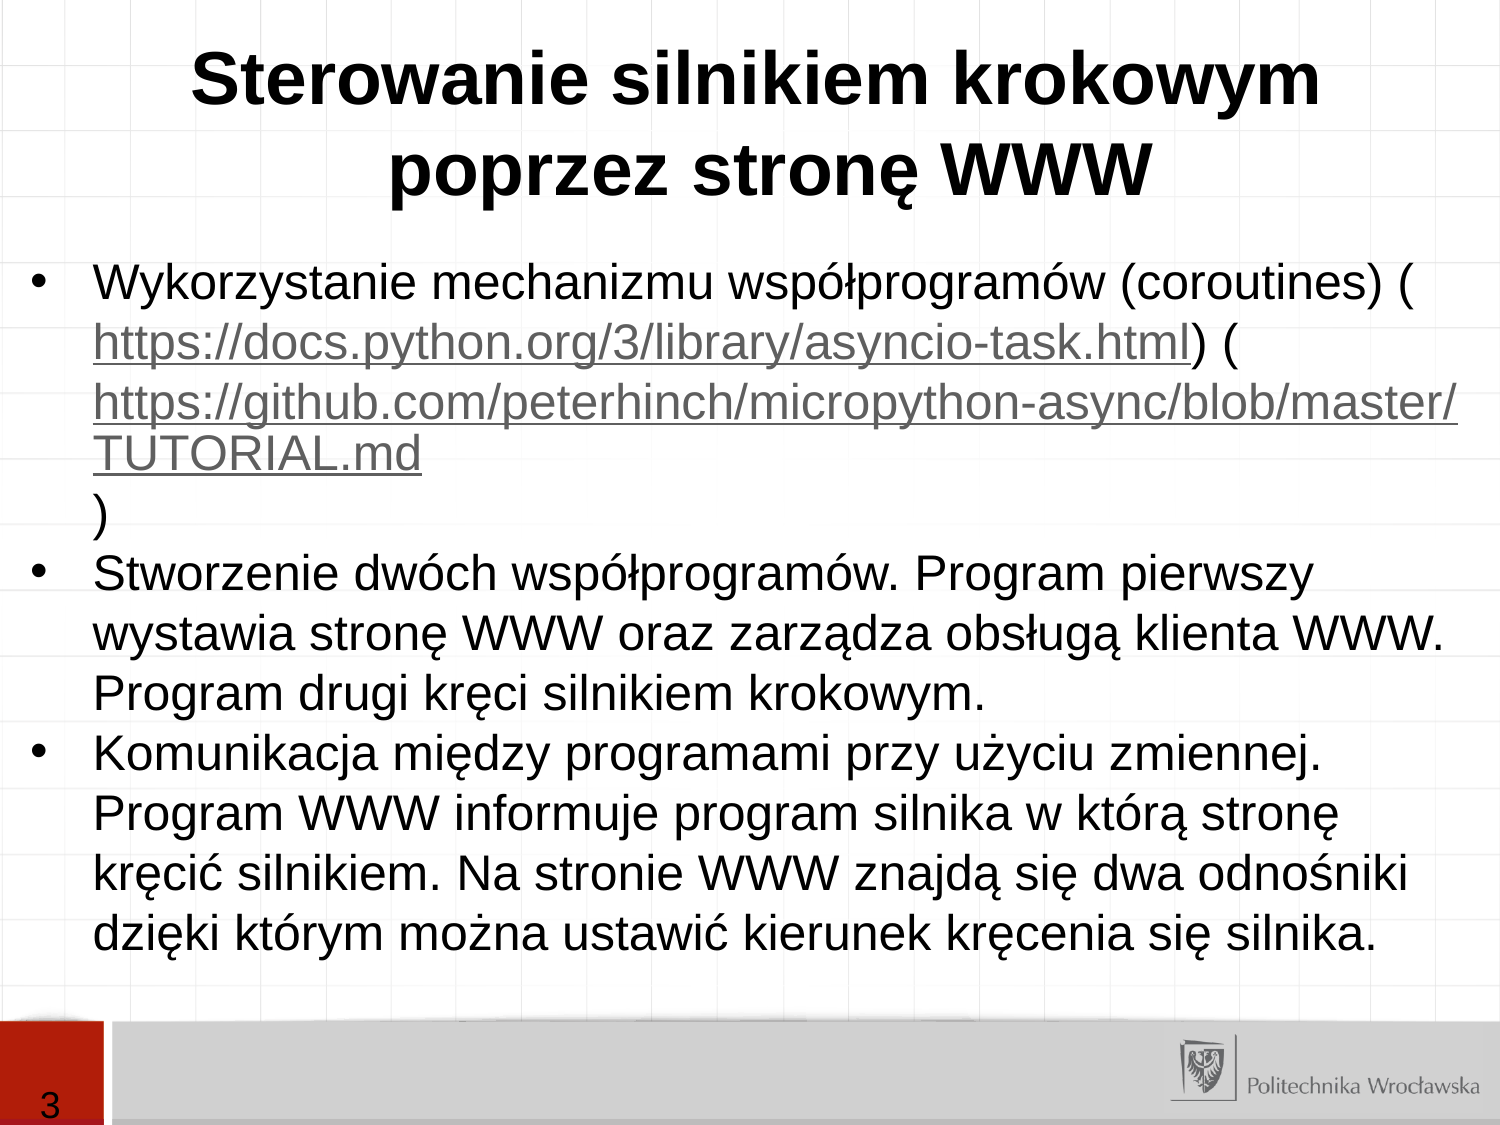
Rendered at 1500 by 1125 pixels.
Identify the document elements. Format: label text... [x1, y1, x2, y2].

list Sterowanie silnikiem krokowym poprzez stronę WWW [19, 20, 1481, 220]
picture [0, 0, 1500, 1125]
list Wykorzystanie mechanizmu współprogramów (coroutines) (https://docs.python.org/3/library/asyncio-task.html) (https://github.com/peterhinch/micropython-async/blob/master/TUTORIAL.md) Stworzenie dwóch współprogramów. Program pierwszy wystawia stronę WWW oraz zarządza obsługą klienta WWW. Program drugi kręci silnikiem krokowym. Komunikacja między programami przy użyciu zmiennej. Program WWW informuje program silnika w którą stronę kręcić silnikiem. Na stronie WWW znajdą się dwa odnośniki dzięki którym można ustawić kierunek kręcenia się silnika. [17, 242, 1480, 1000]
